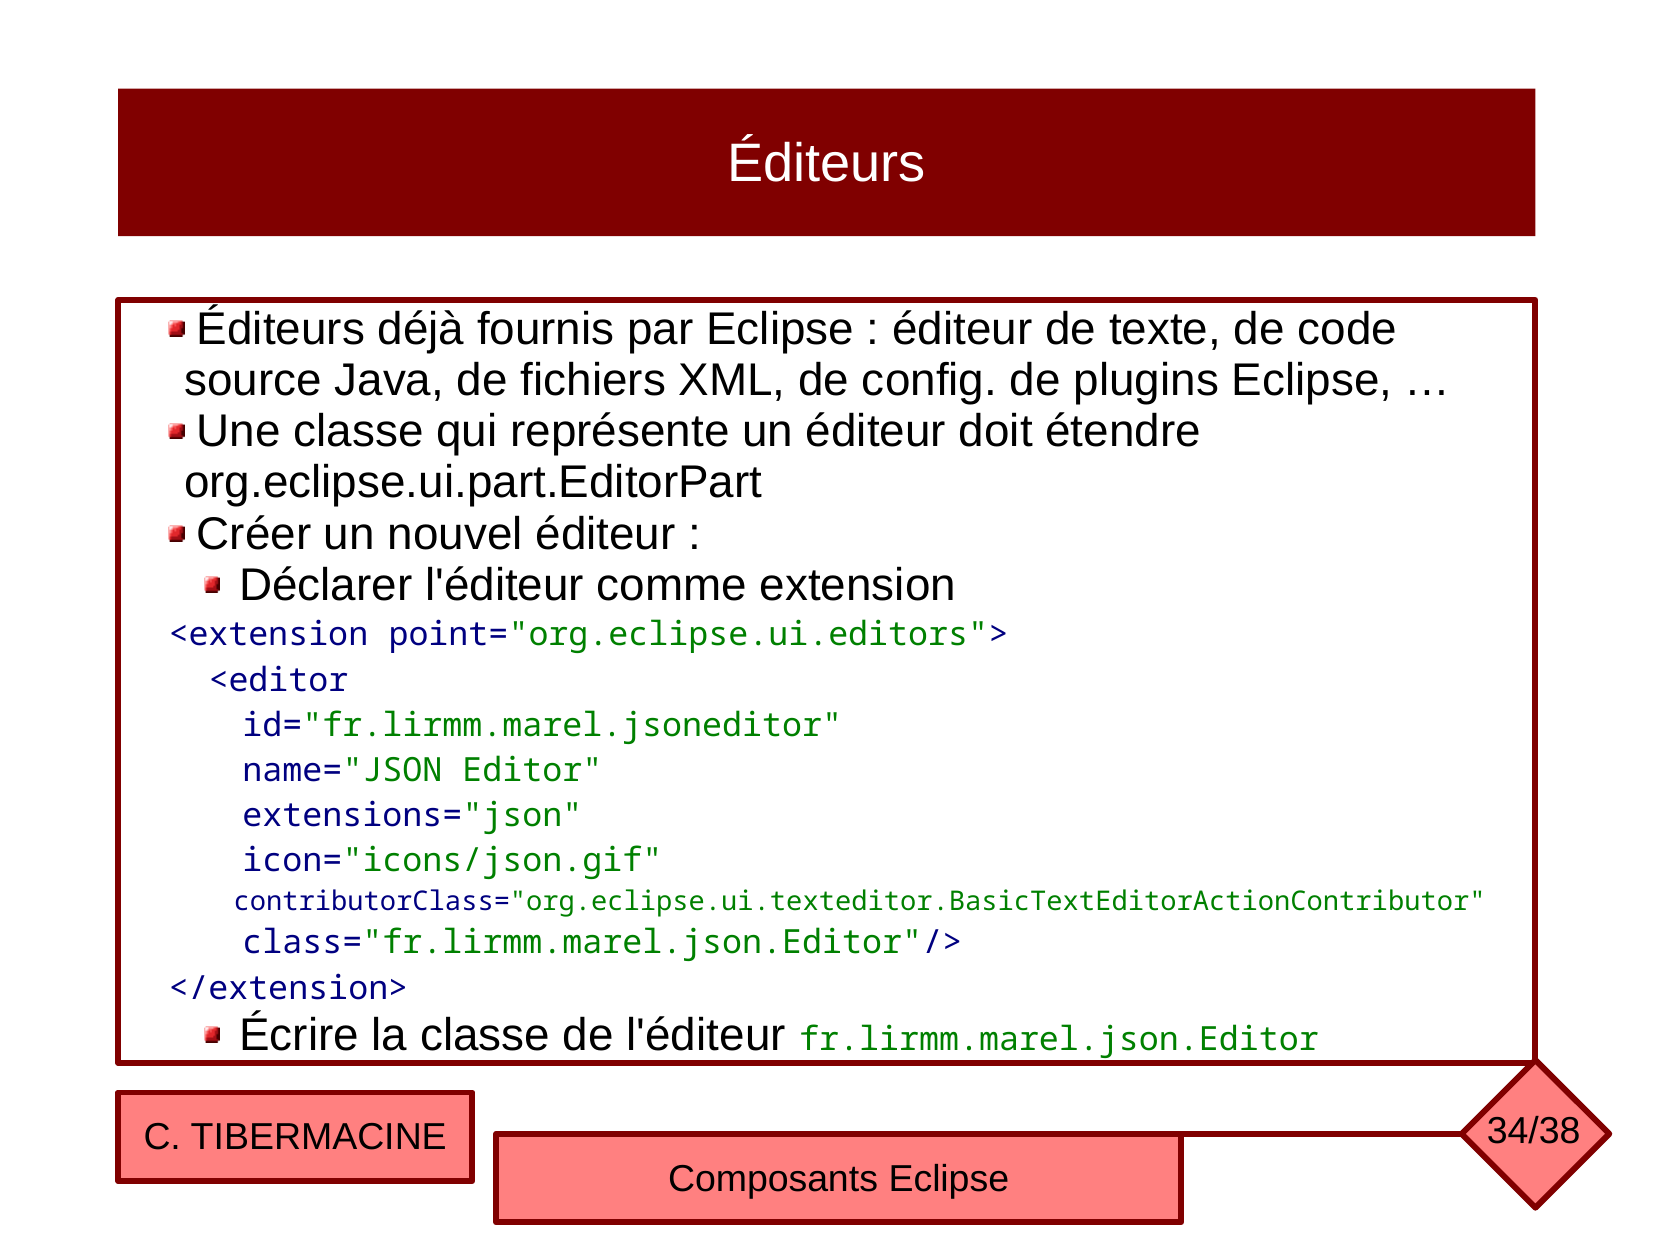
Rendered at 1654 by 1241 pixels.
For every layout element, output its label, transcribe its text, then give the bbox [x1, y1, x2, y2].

picture [168, 423, 185, 439]
picture [204, 1026, 220, 1043]
picture [168, 320, 185, 337]
picture [204, 576, 220, 593]
text_box Éditeurs [118, 88, 1536, 237]
text_box C. TIBERMACINE [118, 1092, 473, 1182]
text_box [1493, 1060, 1578, 1102]
text_box <numéro>/38 [1472, 1102, 1654, 1160]
text_box [1487, 1160, 1584, 1208]
text_box Éditeurs déjà fournis par Eclipse : éditeur de texte, de code source Java, de fichiers XML, de config. de plugins Eclipse, … Une classe qui représente un éditeur doit étendre org.eclipse.ui.part.EditorPart Créer un nouvel éditeur : Déclarer l'éditeur comme extension <extension point="org.eclipse.ui.editors"> <editor id="fr.lirmm.marel.jsoneditor" name="JSON Editor" extensions="json" icon="icons/json.gif" contributorClass="org.eclipse.ui.texteditor.BasicTextEditorActionContributor" class="fr.lirmm.marel.json.Editor"/> </extension> Écrire la classe de l'éditeur fr.lirmm.marel.json.Editor [118, 299, 1536, 1063]
text_box [1461, 1123, 1472, 1145]
picture [168, 525, 185, 542]
text_box Composants Eclipse [496, 1133, 1182, 1223]
